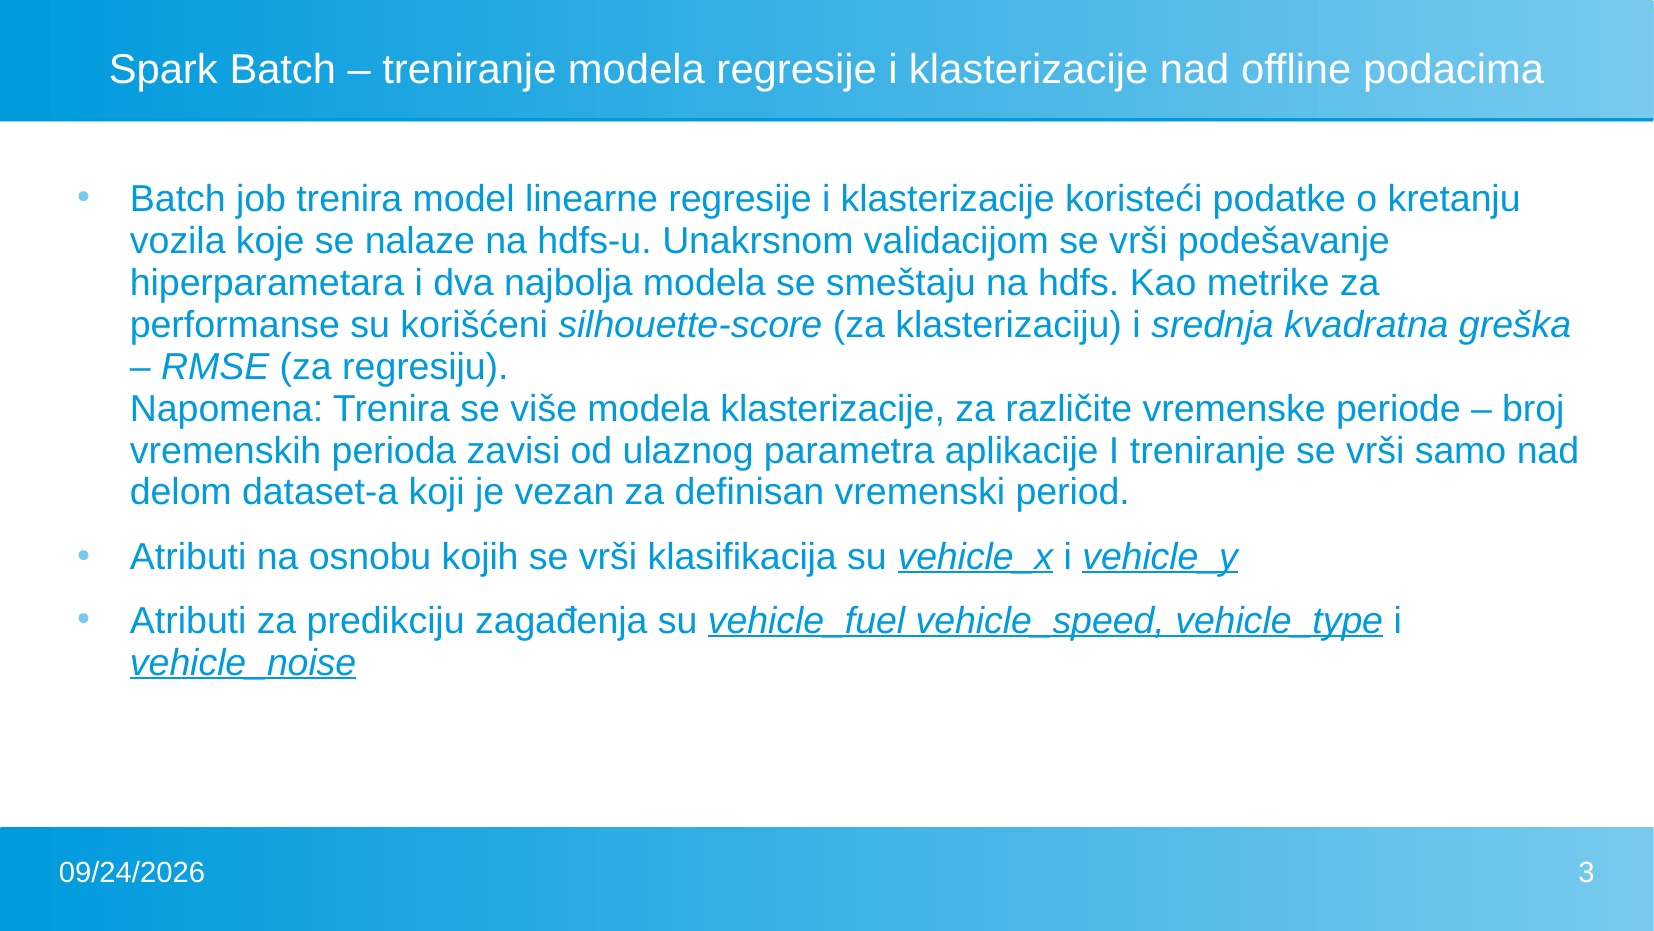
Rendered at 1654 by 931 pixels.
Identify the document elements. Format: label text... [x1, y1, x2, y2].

title Spark Batch – treniranje modela regresije i klasterizacije nad offline podacima [59, 29, 1595, 108]
list Batch job trenira model linearne regresije i klasterizacije koristeći podatke o kretanju vozila koje se nalaze na hdfs-u. Unakrsnom validacijom se vrši podešavanje hiperparametara i dva najbolja modela se smeštaju na hdfs. Kao metrike za performanse su korišćeni silhouette-score (za klasterizaciju) i srednja kvadratna greška – RMSE (za regresiju). Napomena: Trenira se više modela klasterizacije, za različite vremenske periode – broj vremenskih perioda zavisi od ulaznog parametra aplikacije I treniranje se vrši samo nad delom dataset-a koji je vezan za definisan vremenski period. Atributi na osnobu kojih se vrši klasifikacija su vehicle_x i vehicle_y Atributi za predikciju zagađenja su vehicle_fuel vehicle_speed, vehicle_type i vehicle_noise [59, 177, 1595, 768]
